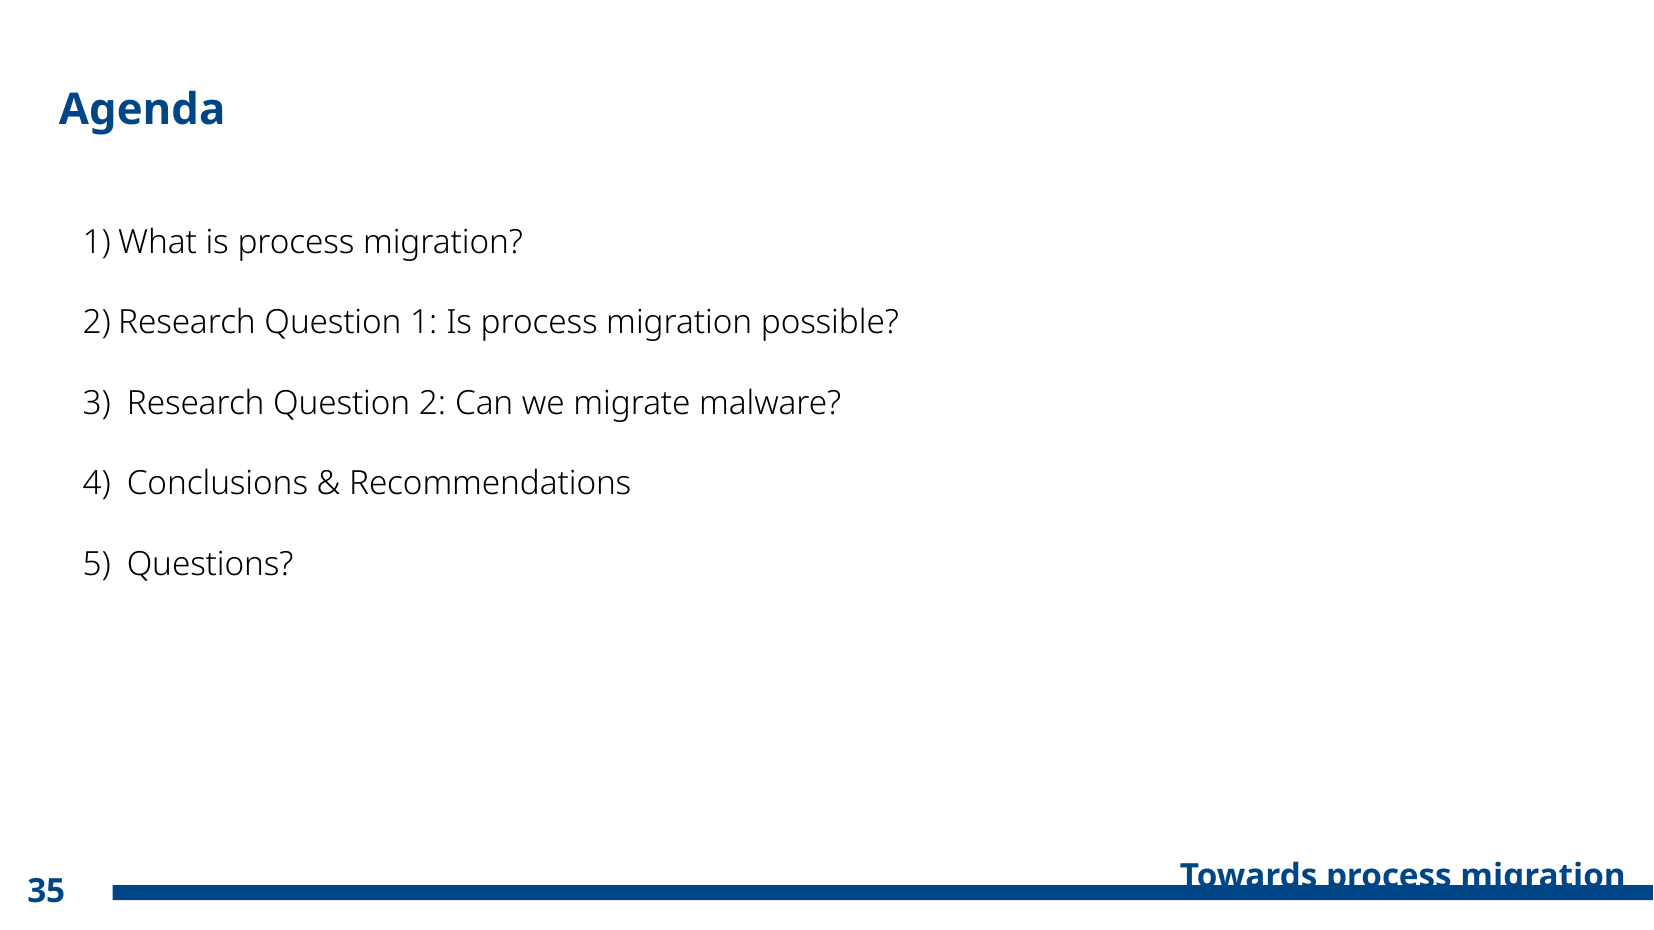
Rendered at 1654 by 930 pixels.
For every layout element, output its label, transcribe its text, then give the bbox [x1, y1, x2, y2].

title Agenda [58, 26, 1594, 138]
subtitle What is process migration? Research Question 1: Is process migration possible? Research Question 2: Can we migrate malware? Conclusions & Recommendations Questions? [82, 217, 1051, 757]
